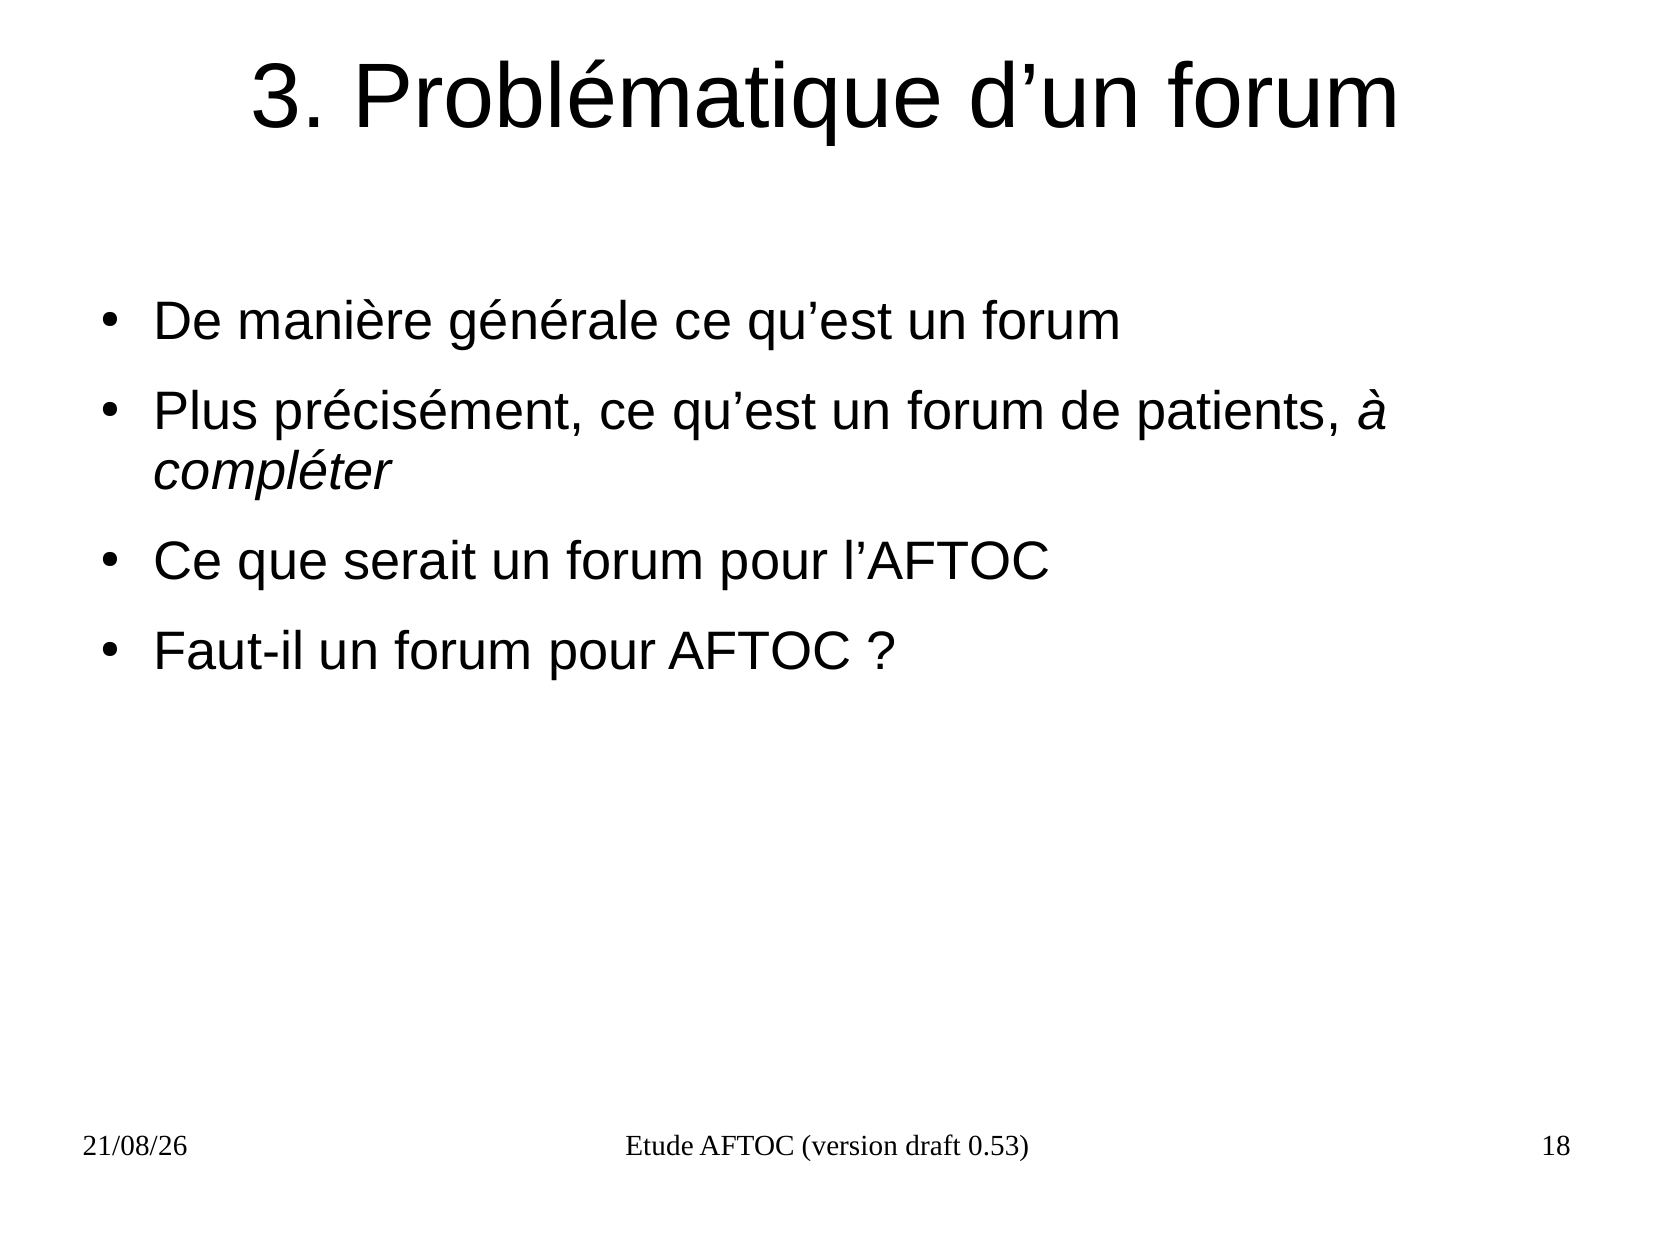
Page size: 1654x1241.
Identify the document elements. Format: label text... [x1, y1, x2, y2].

list De manière générale ce qu’est un forum Plus précisément, ce qu’est un forum de patients, à compléter Ce que serait un forum pour l’AFTOC Faut-il un forum pour AFTOC ? [82, 290, 1571, 1010]
title 3. Problématique d’un forum [82, 44, 1571, 147]
